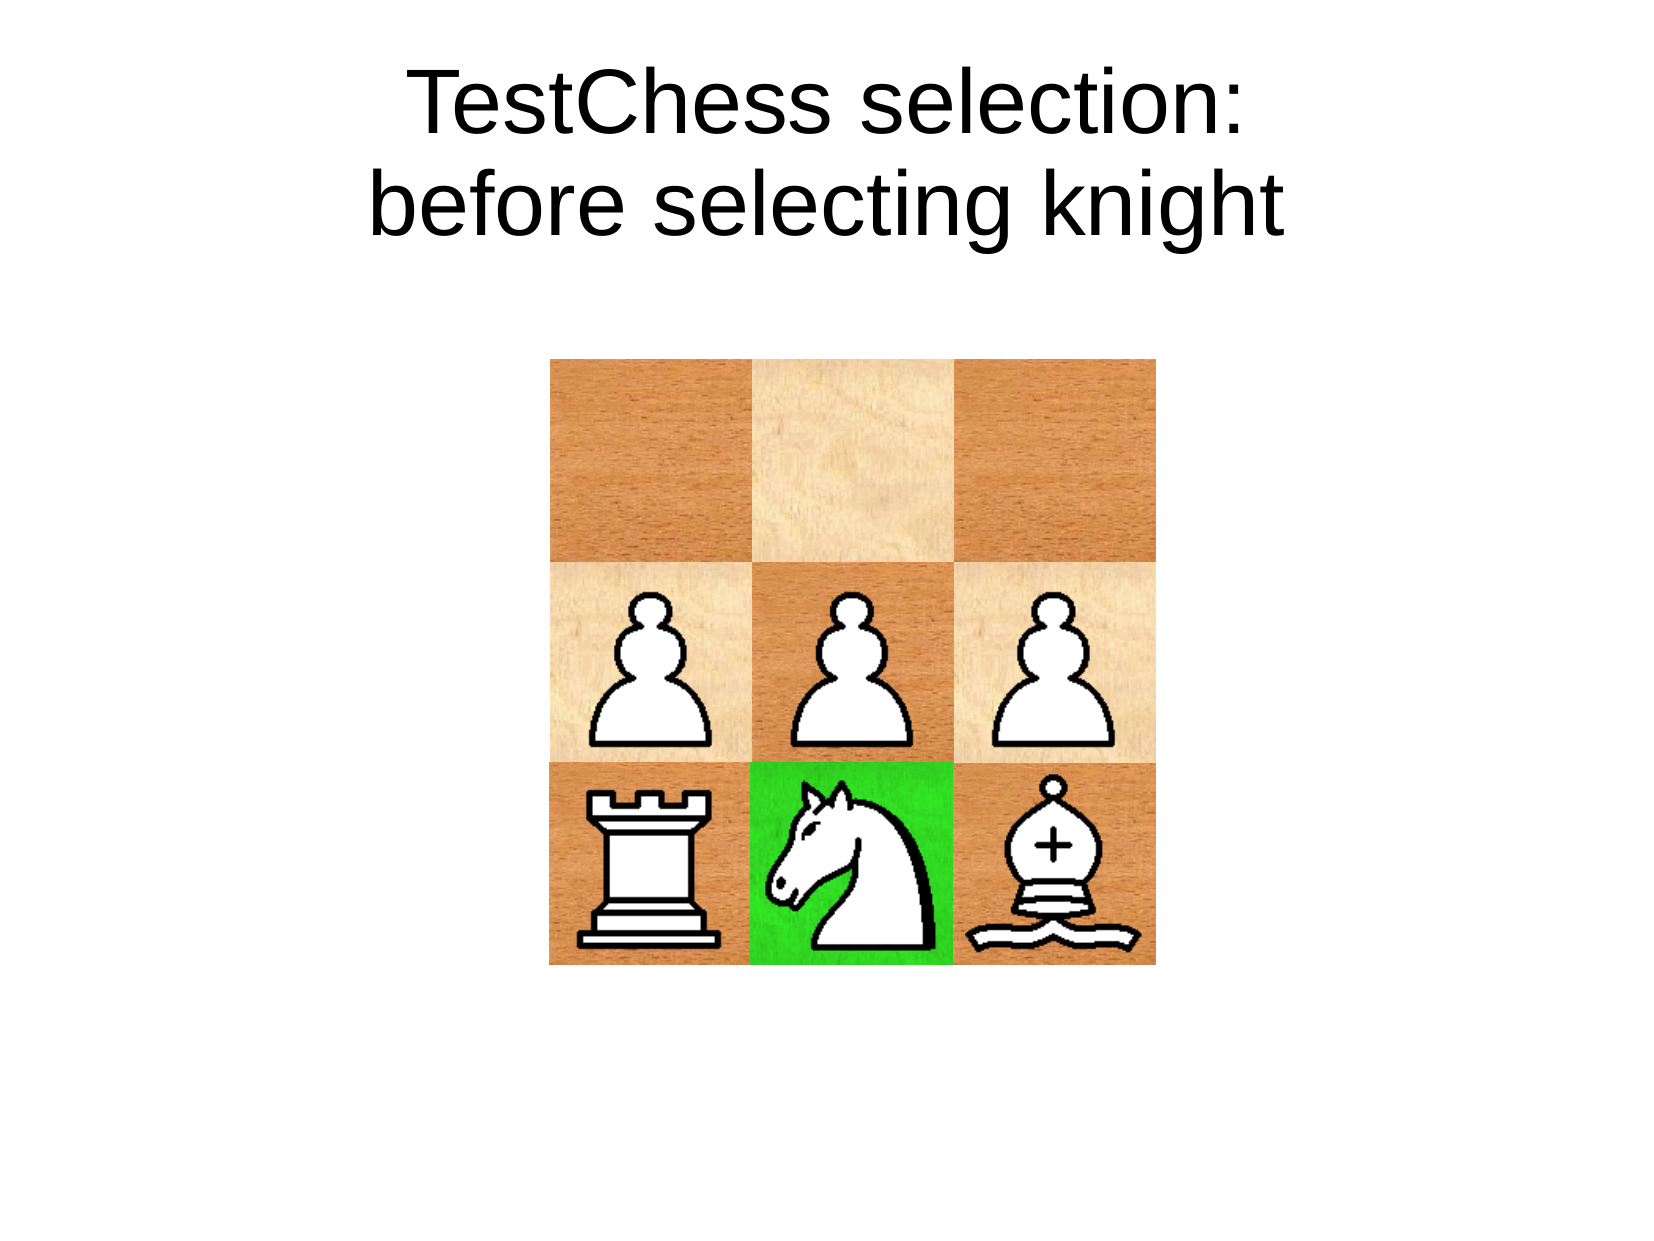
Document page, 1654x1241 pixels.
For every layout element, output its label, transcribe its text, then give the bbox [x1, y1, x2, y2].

title TestChess selection: before selecting knight [82, 49, 1571, 257]
picture [549, 359, 1156, 965]
